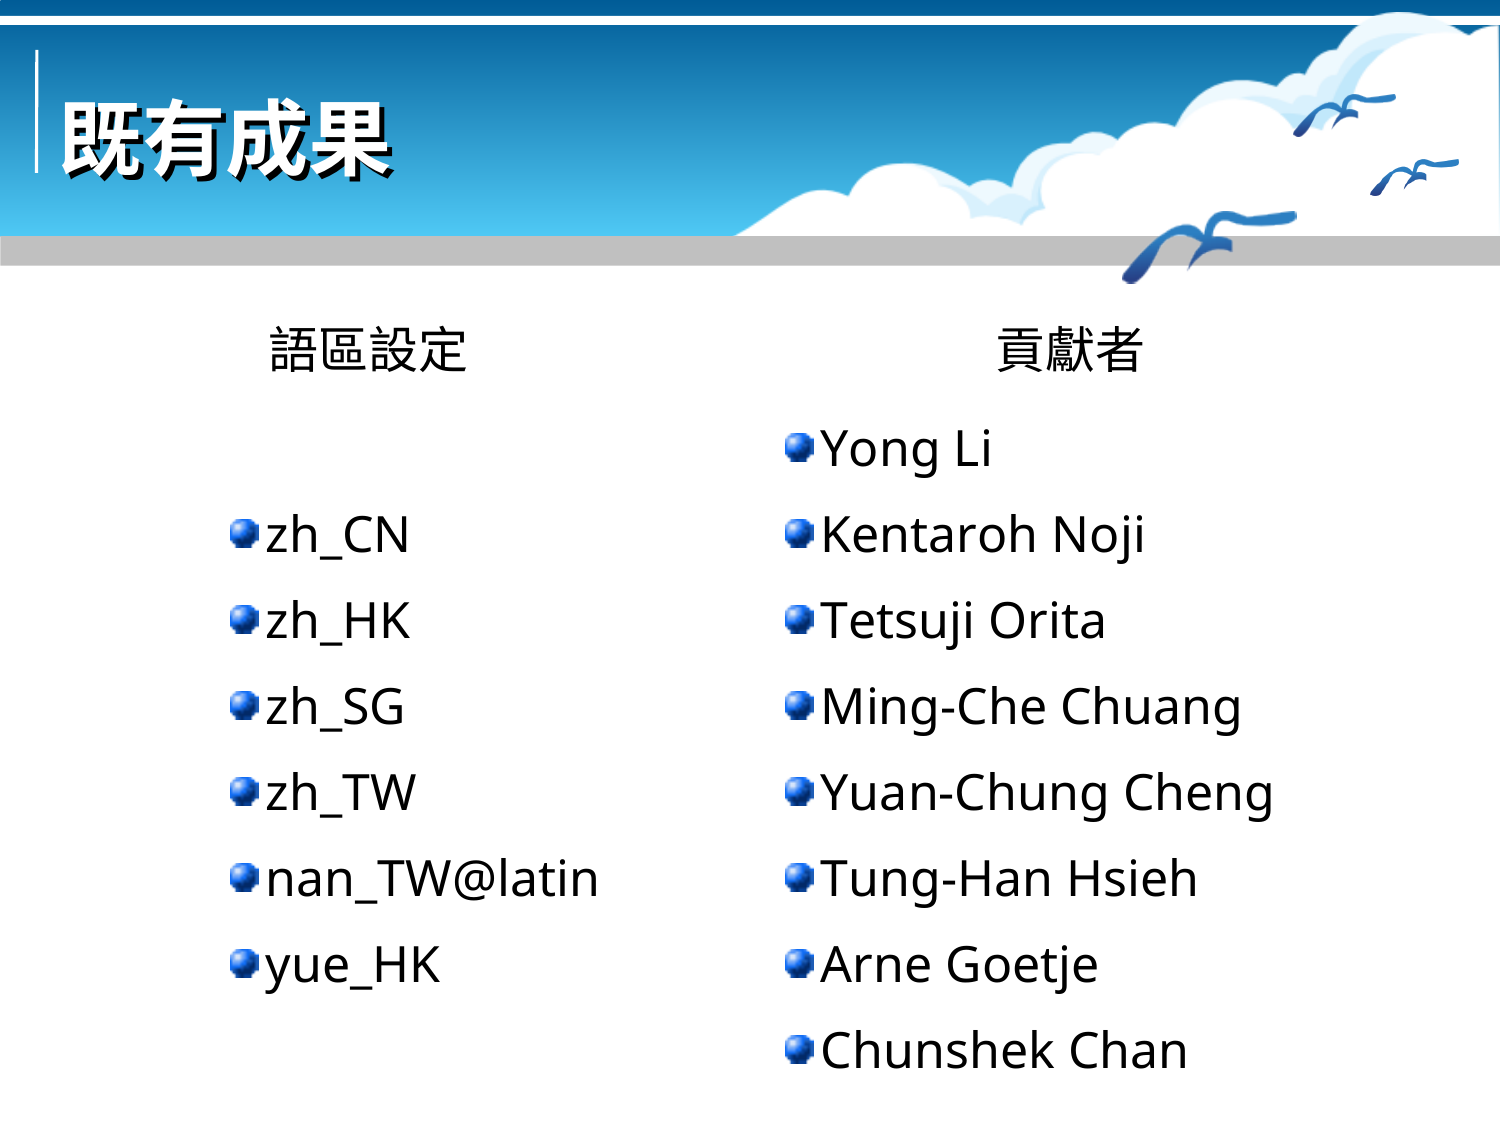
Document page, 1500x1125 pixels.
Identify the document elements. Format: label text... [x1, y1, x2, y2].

picture [730, 12, 1500, 284]
title 既有成果 [59, 86, 1465, 186]
text_box 貢獻者 [980, 307, 1182, 375]
list Yong Li Kentaroh Noji Tetsuji Orita Ming-Che Chuang Yuan-Chung Cheng Tung-Han Hsieh Arne Goetje Chunshek Chan [785, 413, 1353, 1111]
list zh_CN zh_HK zh_SG zh_TW nan_TW@latin yue_HK [230, 413, 668, 1105]
text_box 語區設定 [253, 307, 502, 375]
